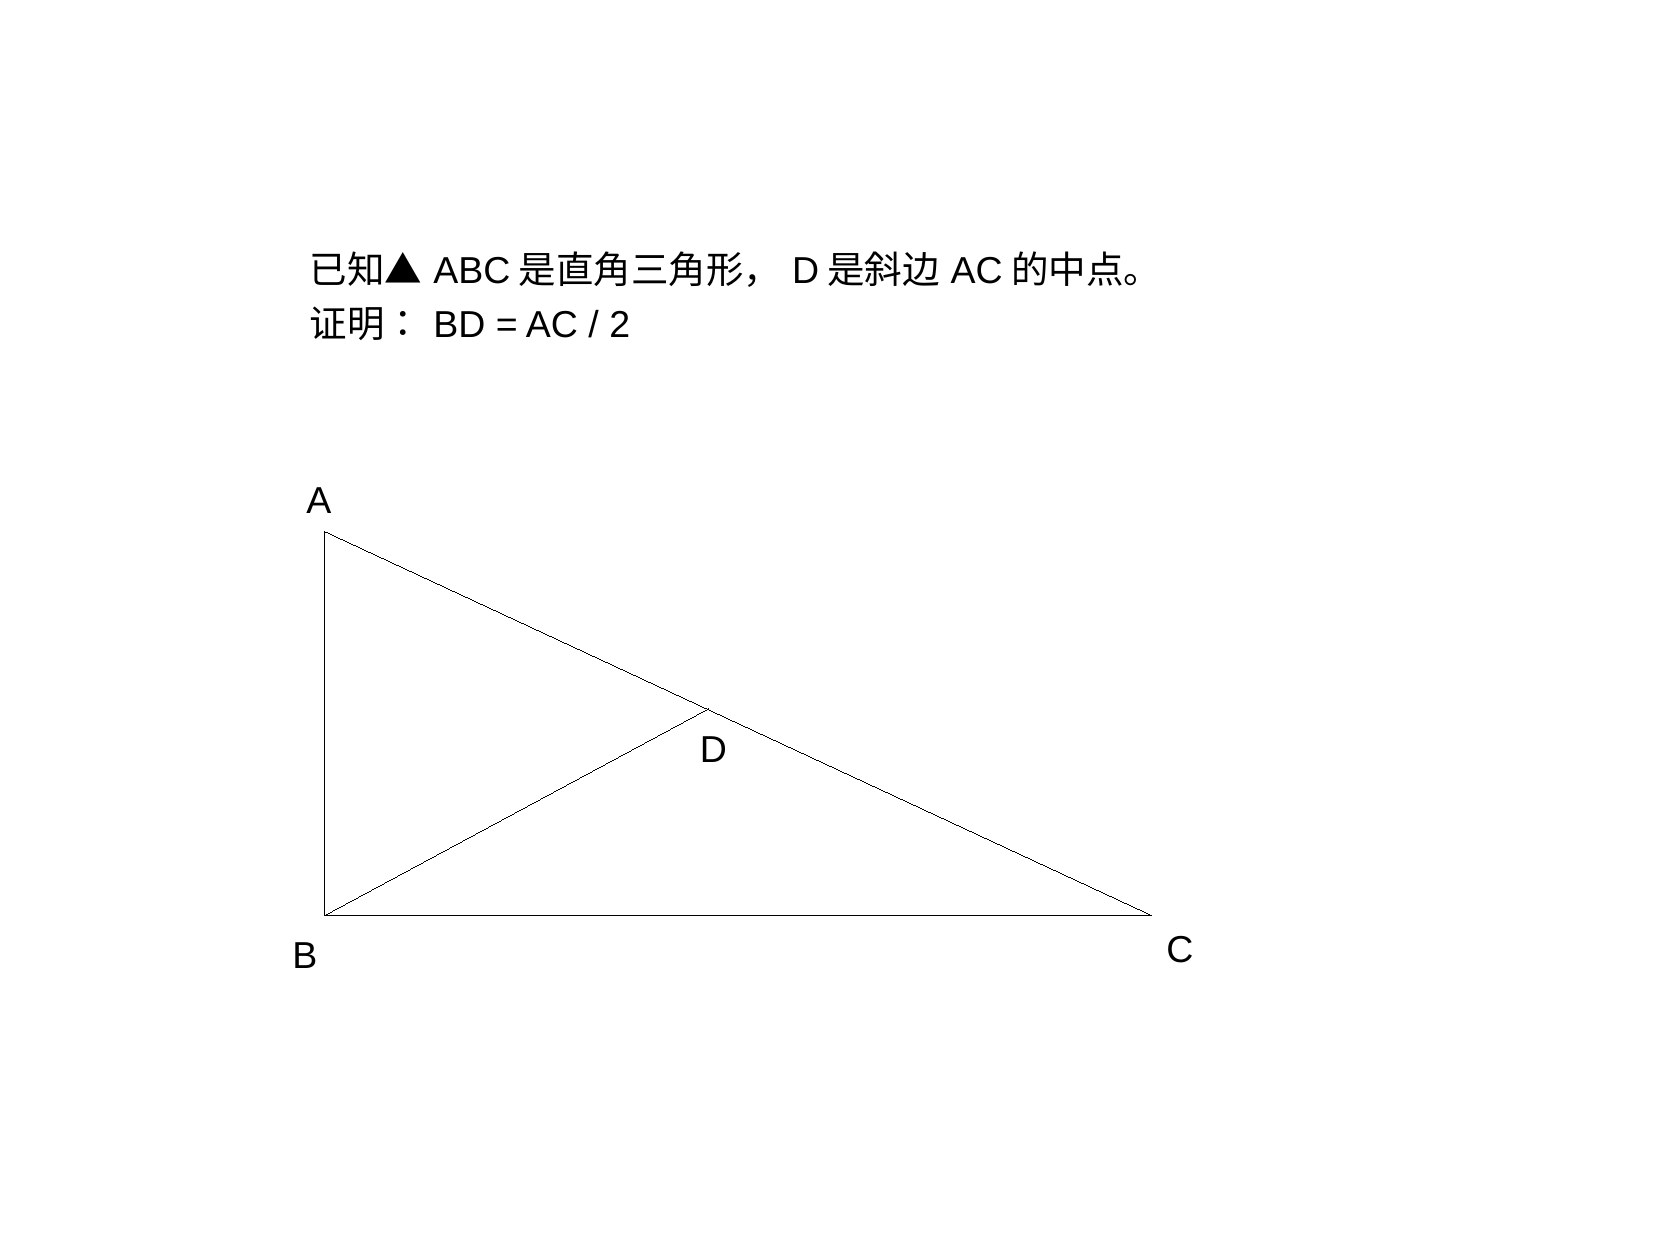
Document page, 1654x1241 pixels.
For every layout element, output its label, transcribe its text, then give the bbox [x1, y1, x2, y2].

text_box D [685, 720, 742, 778]
text_box C [1151, 921, 1209, 979]
text_box 已知▲ABC是直角三角形，D是斜边AC的中点。 证明：BD = AC / 2 [295, 232, 1079, 332]
text_box A [291, 472, 347, 530]
text_box B [277, 927, 333, 985]
